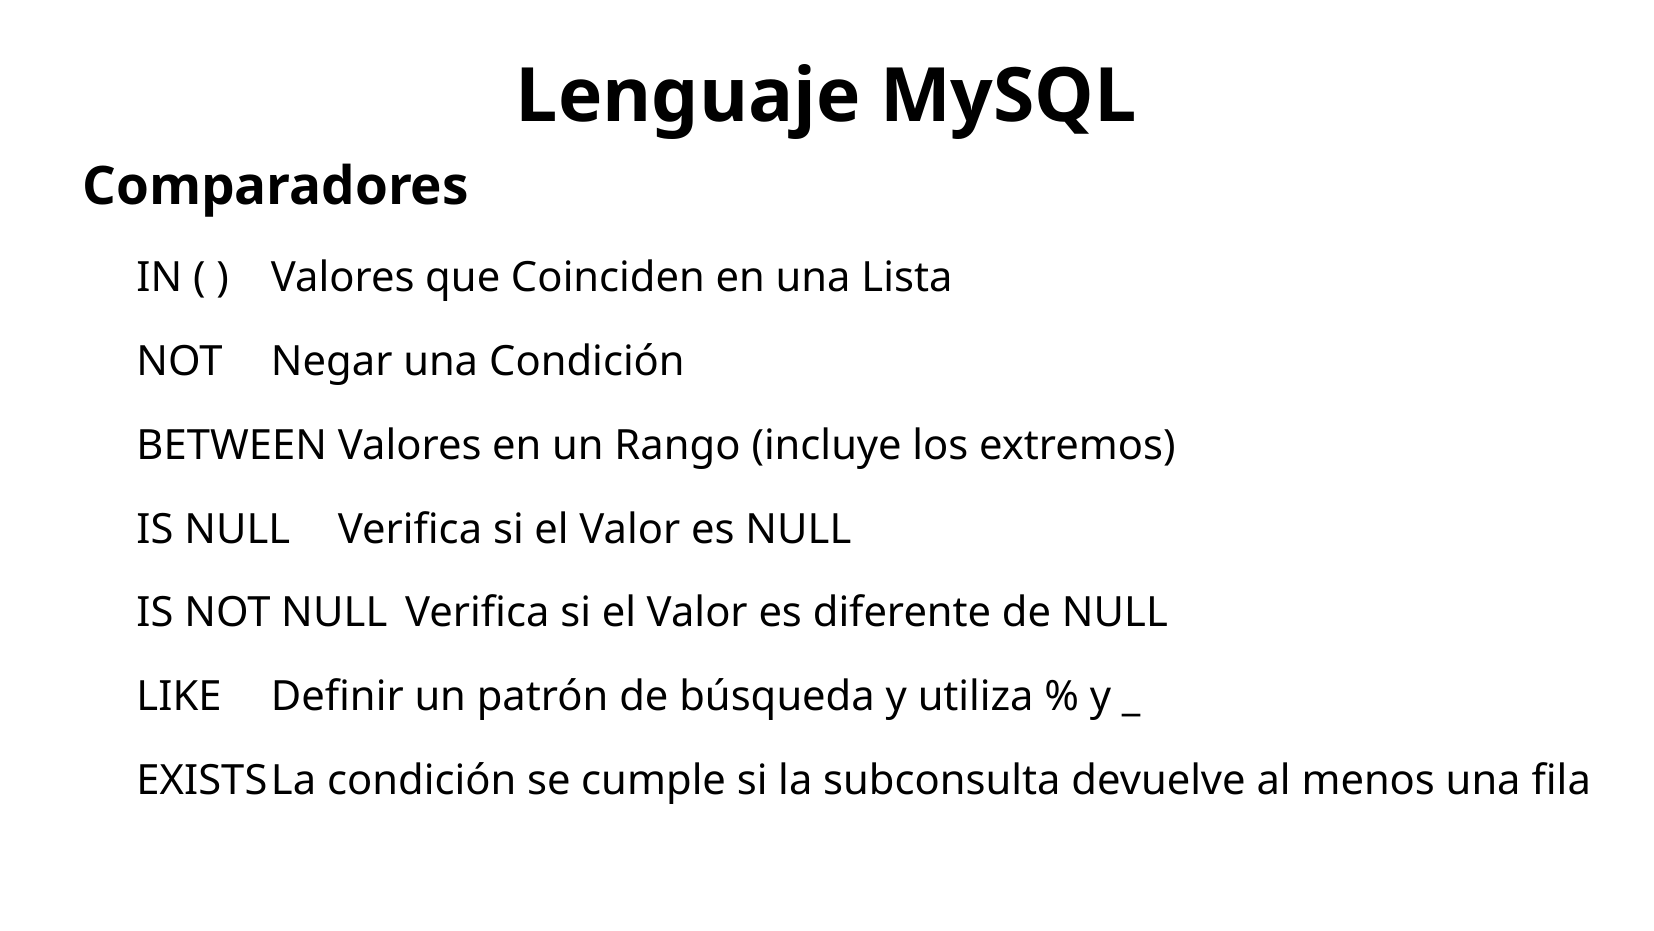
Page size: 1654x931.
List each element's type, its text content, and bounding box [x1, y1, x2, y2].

title Lenguaje MySQL [82, 37, 1571, 147]
list Comparadores IN ( ) Valores que Coinciden en una Lista NOT Negar una Condición BETWEEN Valores en un Rango (incluye los extremos) IS NULL Verifica si el Valor es NULL IS NOT NULL Verifica si el Valor es diferente de NULL LIKE Definir un patrón de búsqueda y utiliza % y _ EXISTS La condición se cumple si la subconsulta devuelve al menos una fila [82, 147, 1595, 857]
